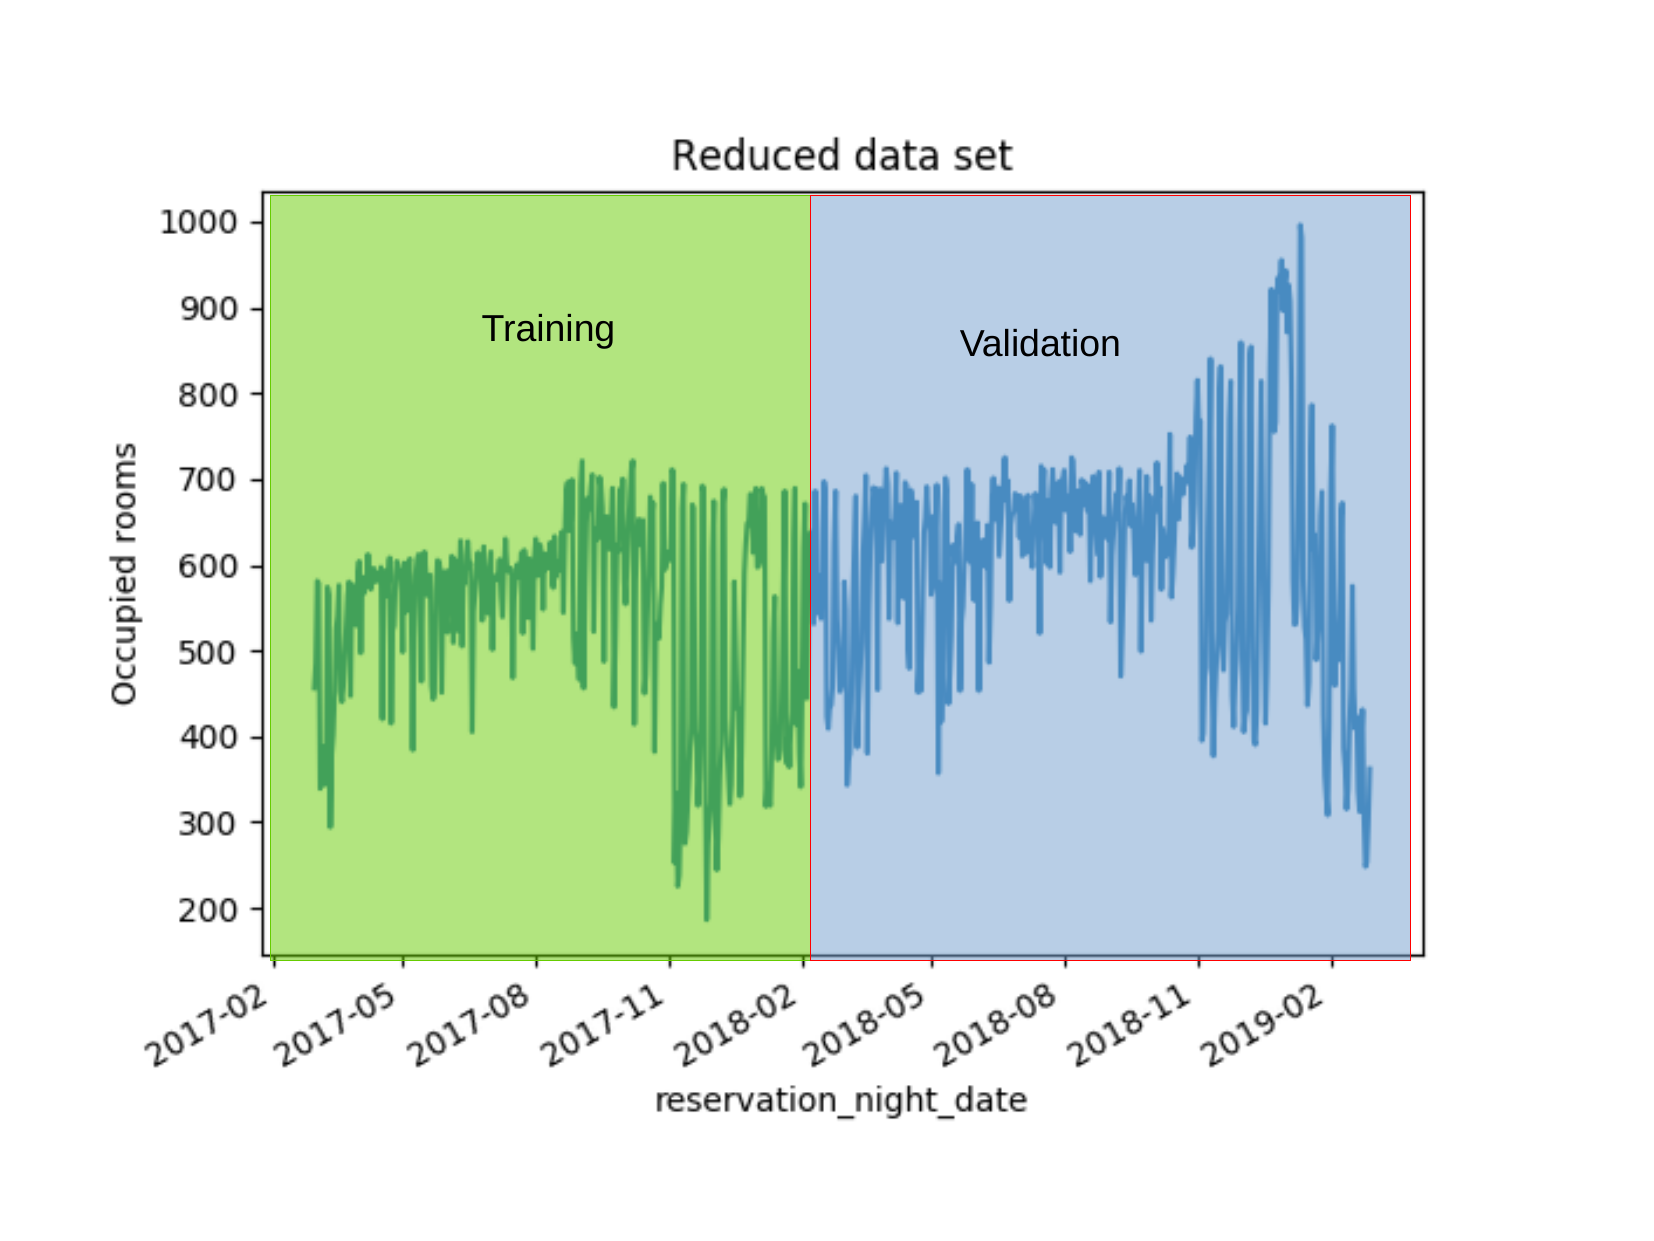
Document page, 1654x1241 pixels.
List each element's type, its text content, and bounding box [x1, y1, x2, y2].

text_box [270, 195, 1411, 961]
text_box Validation [945, 315, 1136, 372]
text_box Training [466, 300, 631, 357]
picture [75, 56, 1573, 1180]
